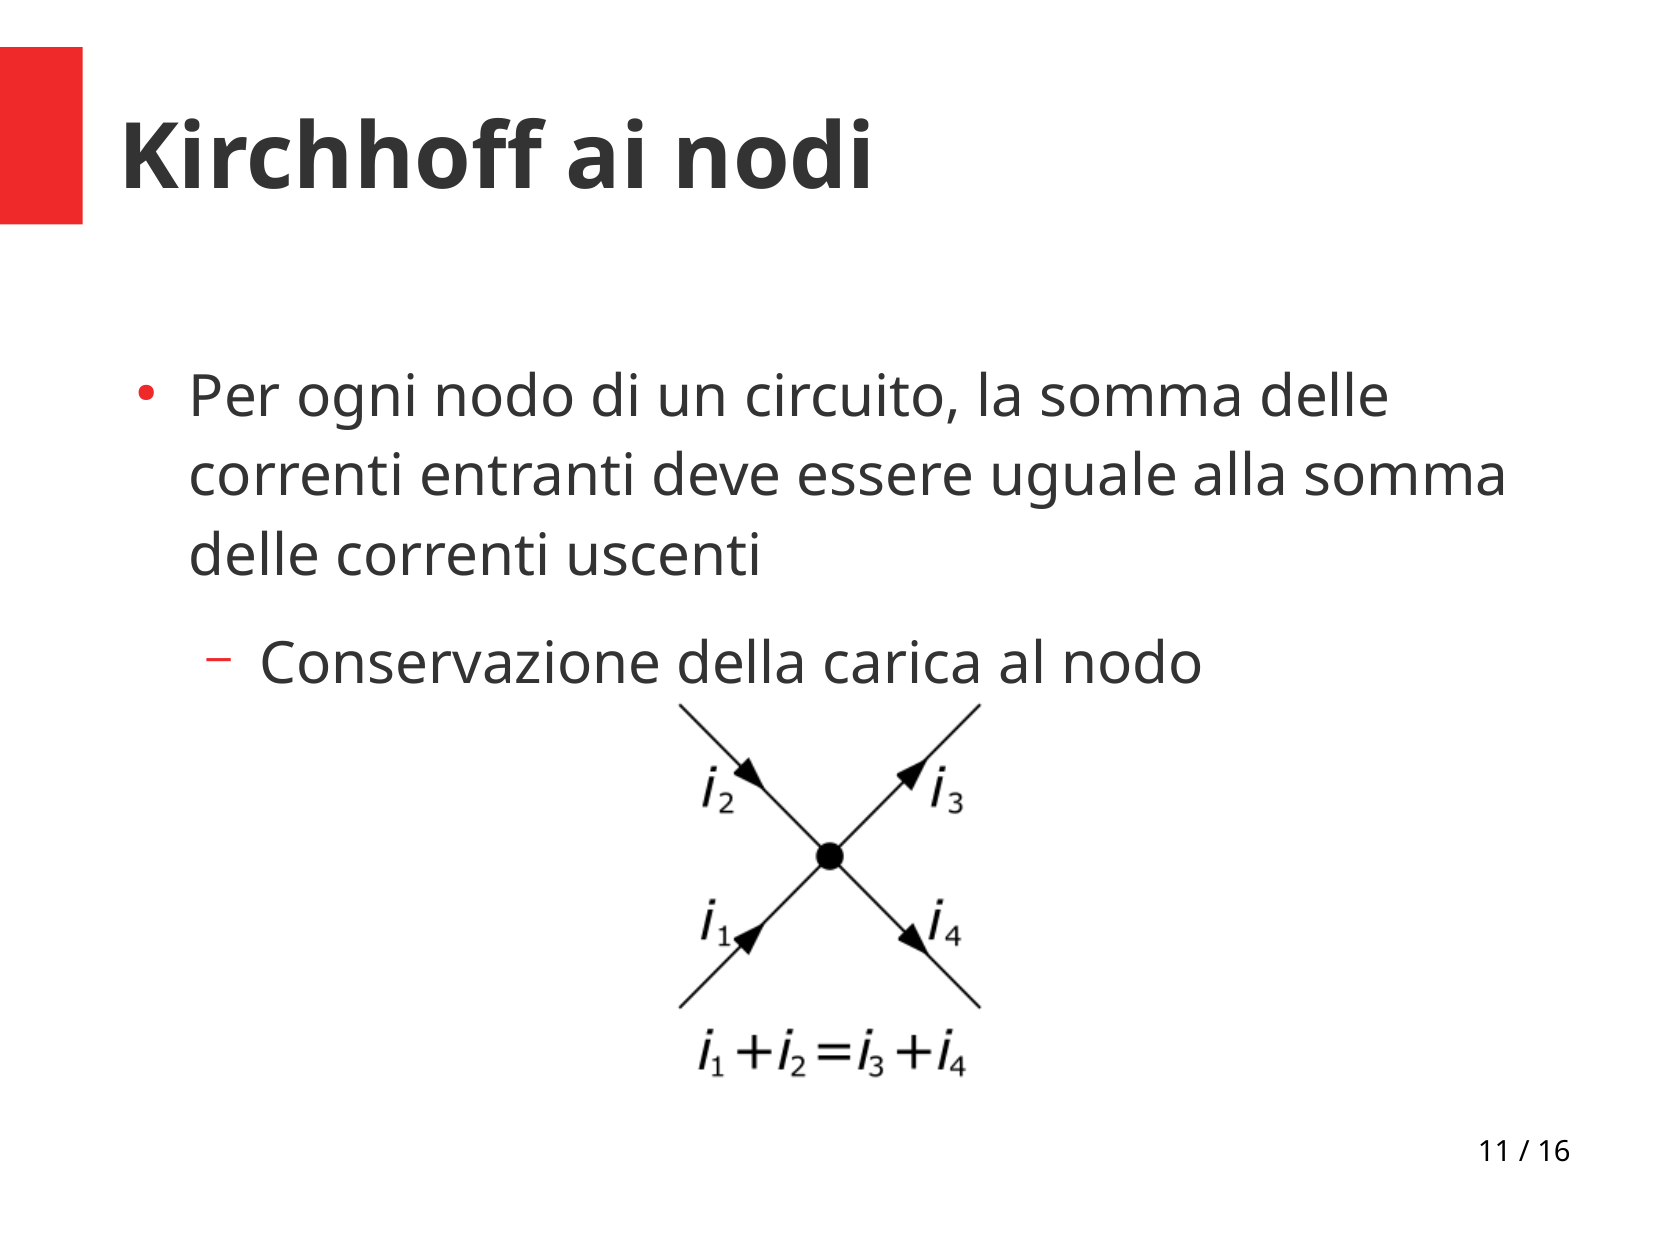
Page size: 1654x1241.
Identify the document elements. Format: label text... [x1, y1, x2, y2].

list Per ogni nodo di un circuito, la somma delle correnti entranti deve essere uguale alla somma delle correnti uscenti Conservazione della carica al nodo [118, 354, 1536, 1074]
picture [659, 684, 1004, 1098]
title Kirchhoff ai nodi [118, 49, 1571, 257]
